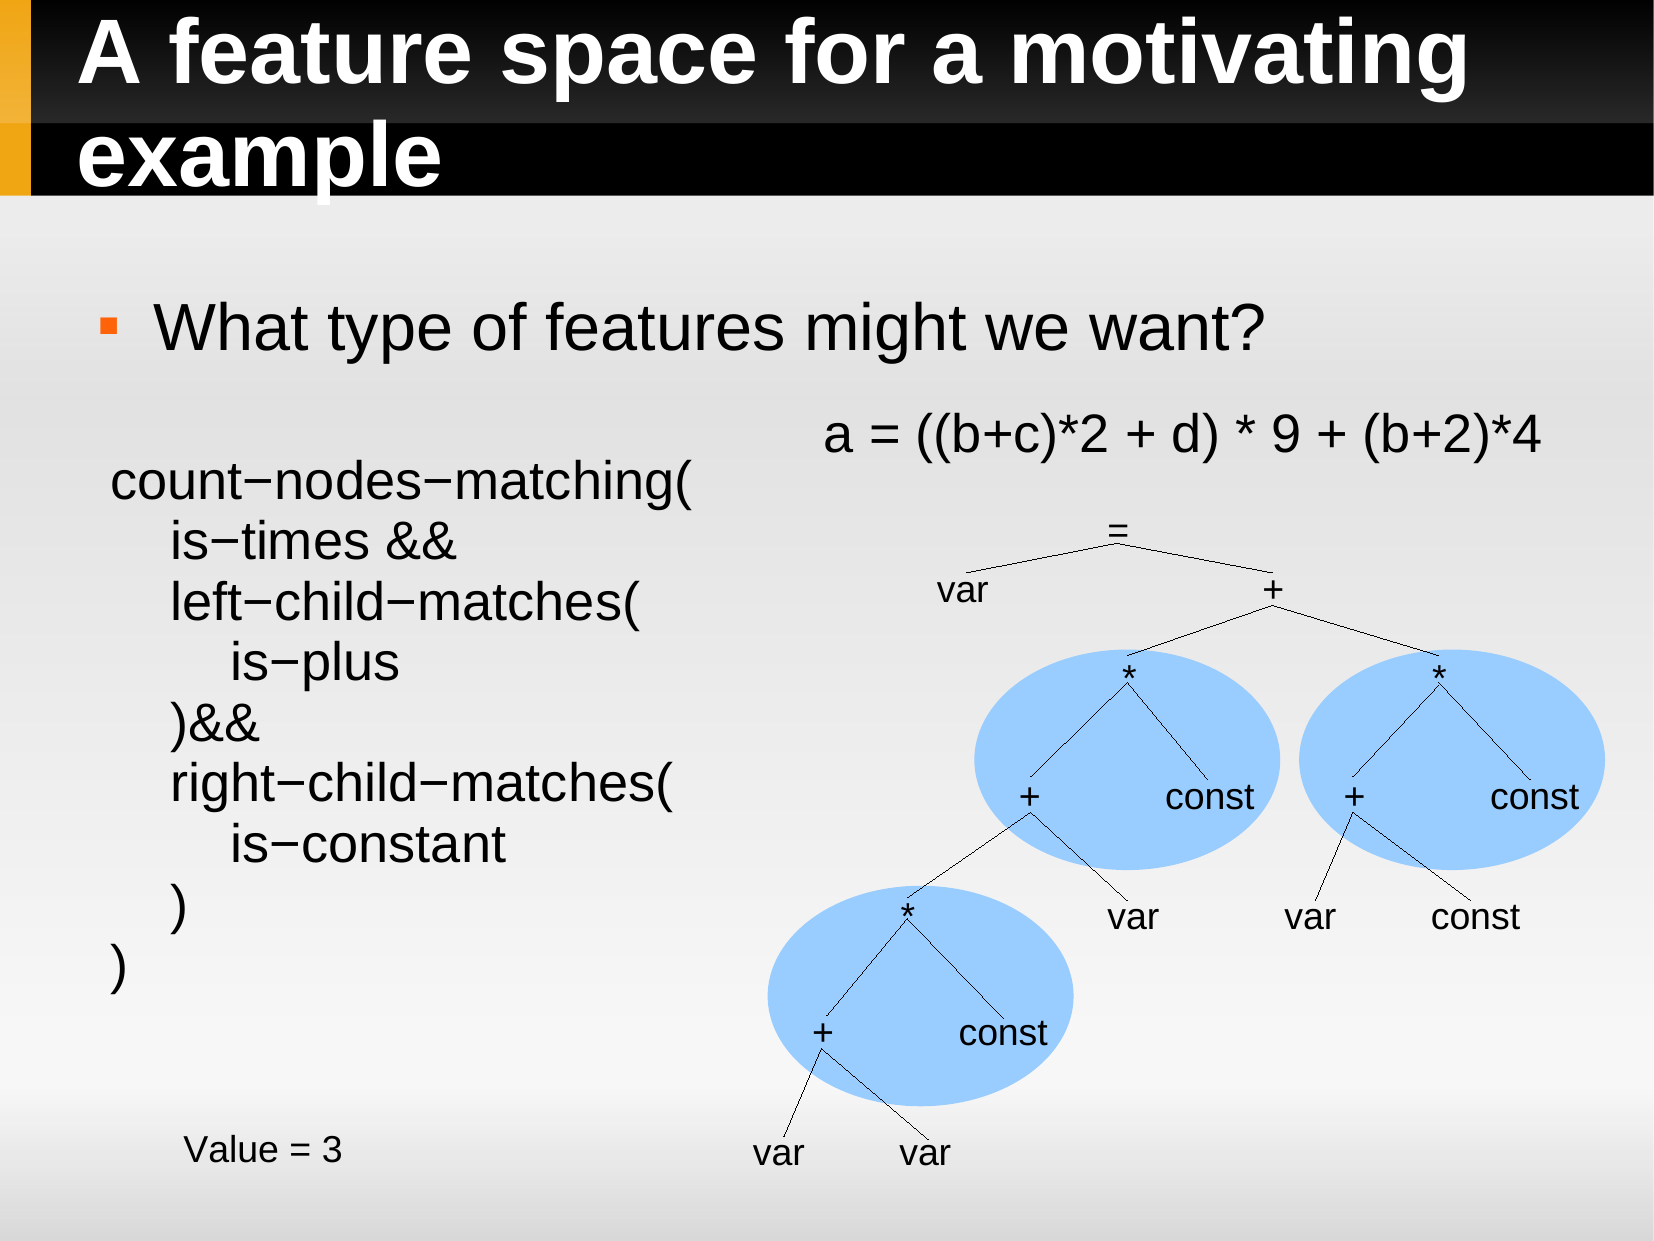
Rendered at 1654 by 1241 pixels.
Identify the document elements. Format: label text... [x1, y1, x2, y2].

text_box * [885, 888, 931, 945]
text_box a = ((b+c)*2 + d) * 9 + (b+2)*4 [809, 395, 1558, 472]
text_box const [1150, 767, 1270, 825]
text_box var [884, 1124, 967, 1182]
text_box const [943, 1003, 1063, 1061]
text_box var [922, 561, 1004, 618]
text_box [1299, 649, 1606, 871]
text_box Value = 3 [168, 1120, 358, 1178]
title A feature space for a motivating example [76, 0, 1565, 208]
text_box + [1247, 561, 1300, 618]
list What type of features might we want? [82, 290, 1571, 384]
text_box count−nodes−matching( is−times && left−child−matches( is−plus )&& right−child−matches( is−constant ) ) [95, 442, 709, 1064]
text_box * [1417, 649, 1462, 707]
picture [0, 0, 1654, 1241]
text_box var [1092, 888, 1175, 945]
text_box = [1092, 501, 1145, 559]
text_box + [797, 1003, 849, 1061]
text_box [974, 650, 1281, 871]
text_box * [1107, 649, 1152, 707]
text_box const [1475, 767, 1595, 825]
text_box + [1328, 767, 1381, 825]
text_box [767, 885, 1074, 1107]
text_box var [1269, 888, 1352, 945]
text_box + [1003, 767, 1056, 825]
text_box var [738, 1124, 820, 1182]
text_box const [1416, 888, 1536, 945]
